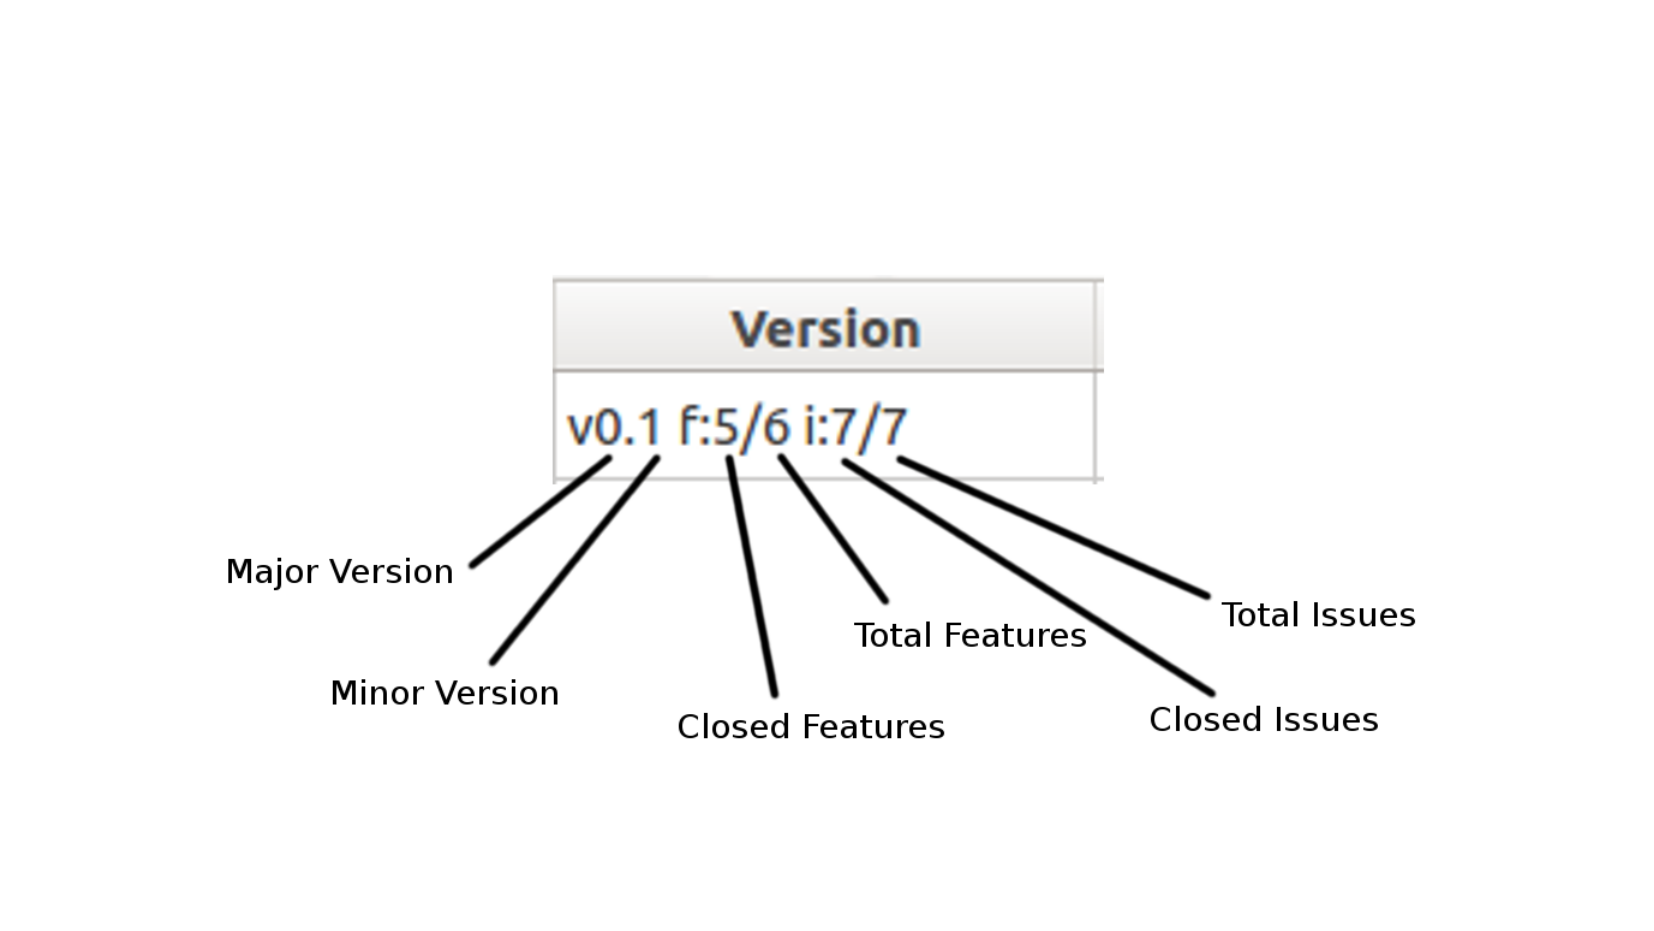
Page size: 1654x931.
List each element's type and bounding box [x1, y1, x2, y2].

picture [0, 150, 1653, 778]
